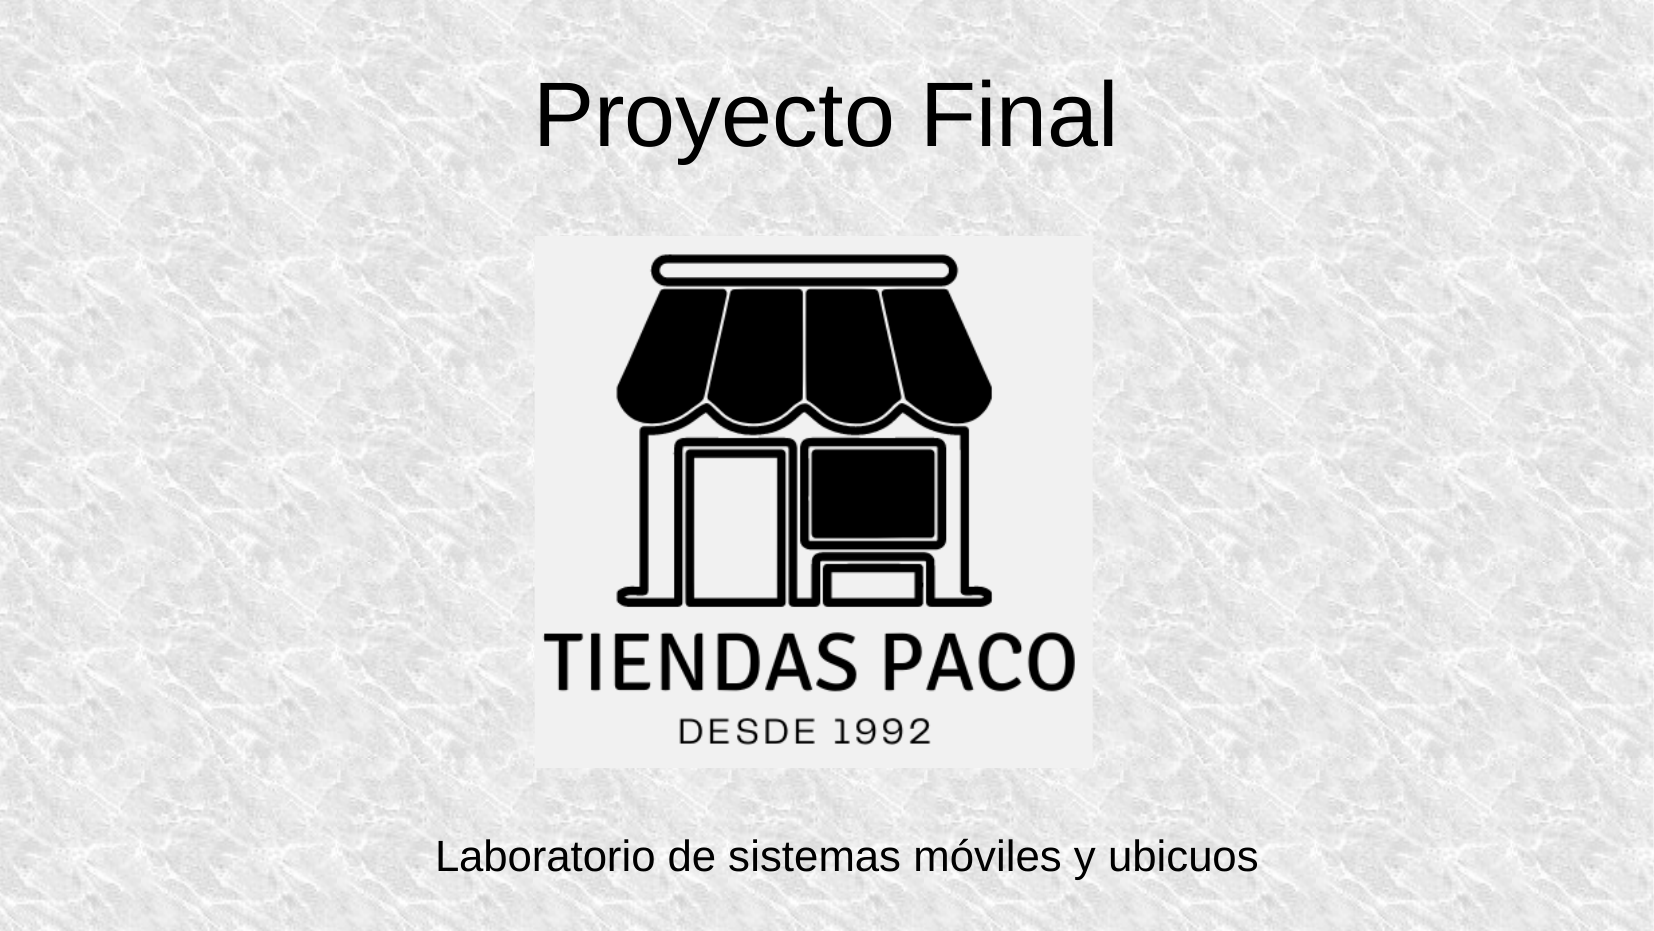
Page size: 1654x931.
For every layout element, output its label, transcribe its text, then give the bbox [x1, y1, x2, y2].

title Proyecto Final [82, 37, 1571, 193]
picture [0, 0, 1654, 931]
text_box Laboratorio de sistemas móviles y ubicuos [59, 824, 1565, 931]
